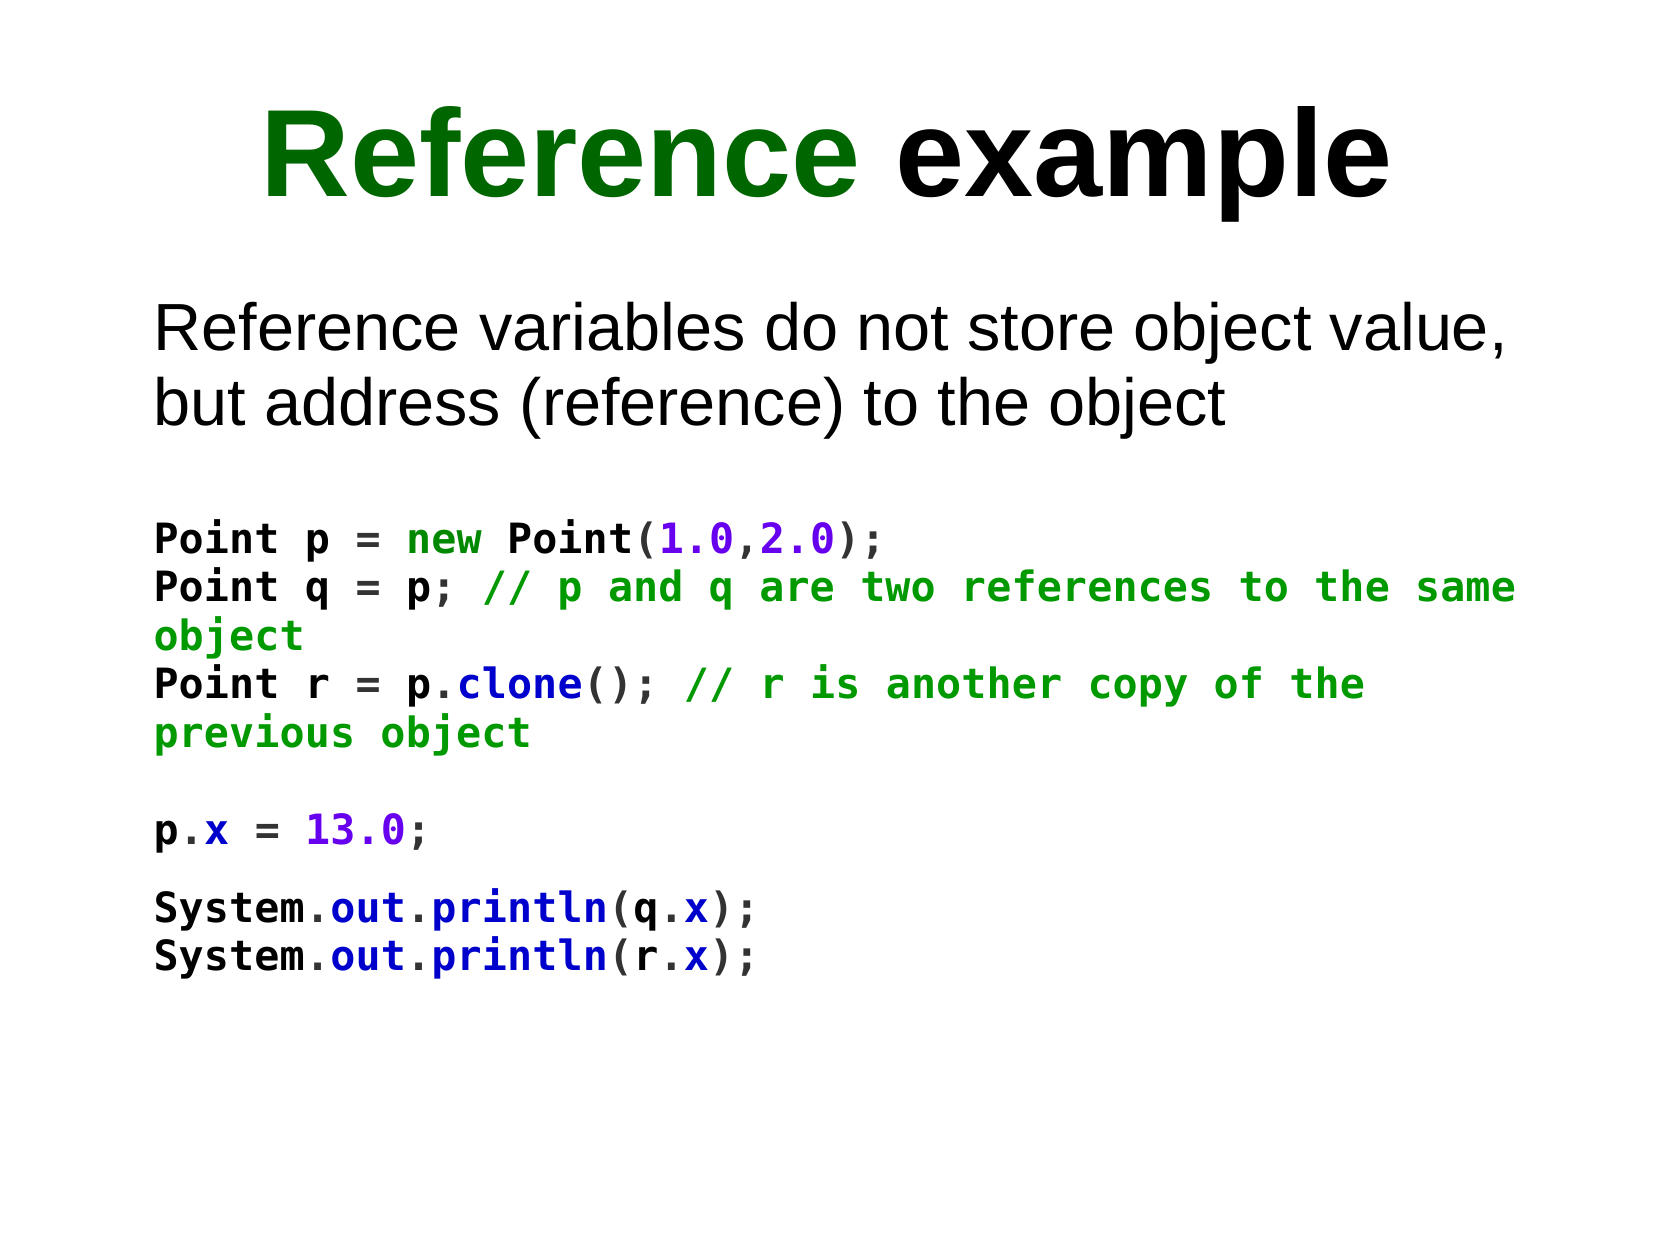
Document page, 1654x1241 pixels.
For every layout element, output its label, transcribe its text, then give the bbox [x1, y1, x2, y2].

title Reference example [82, 49, 1571, 257]
list Reference variables do not store object value, but address (reference) to the object Point p = new Point(1.0,2.0); Point q = p; // p and q are two references to the same object Point r = p.clone(); // r is another copy of the previous object p.x = 13.0; System.out.println(q.x); System.out.println(r.x); [82, 290, 1538, 1182]
